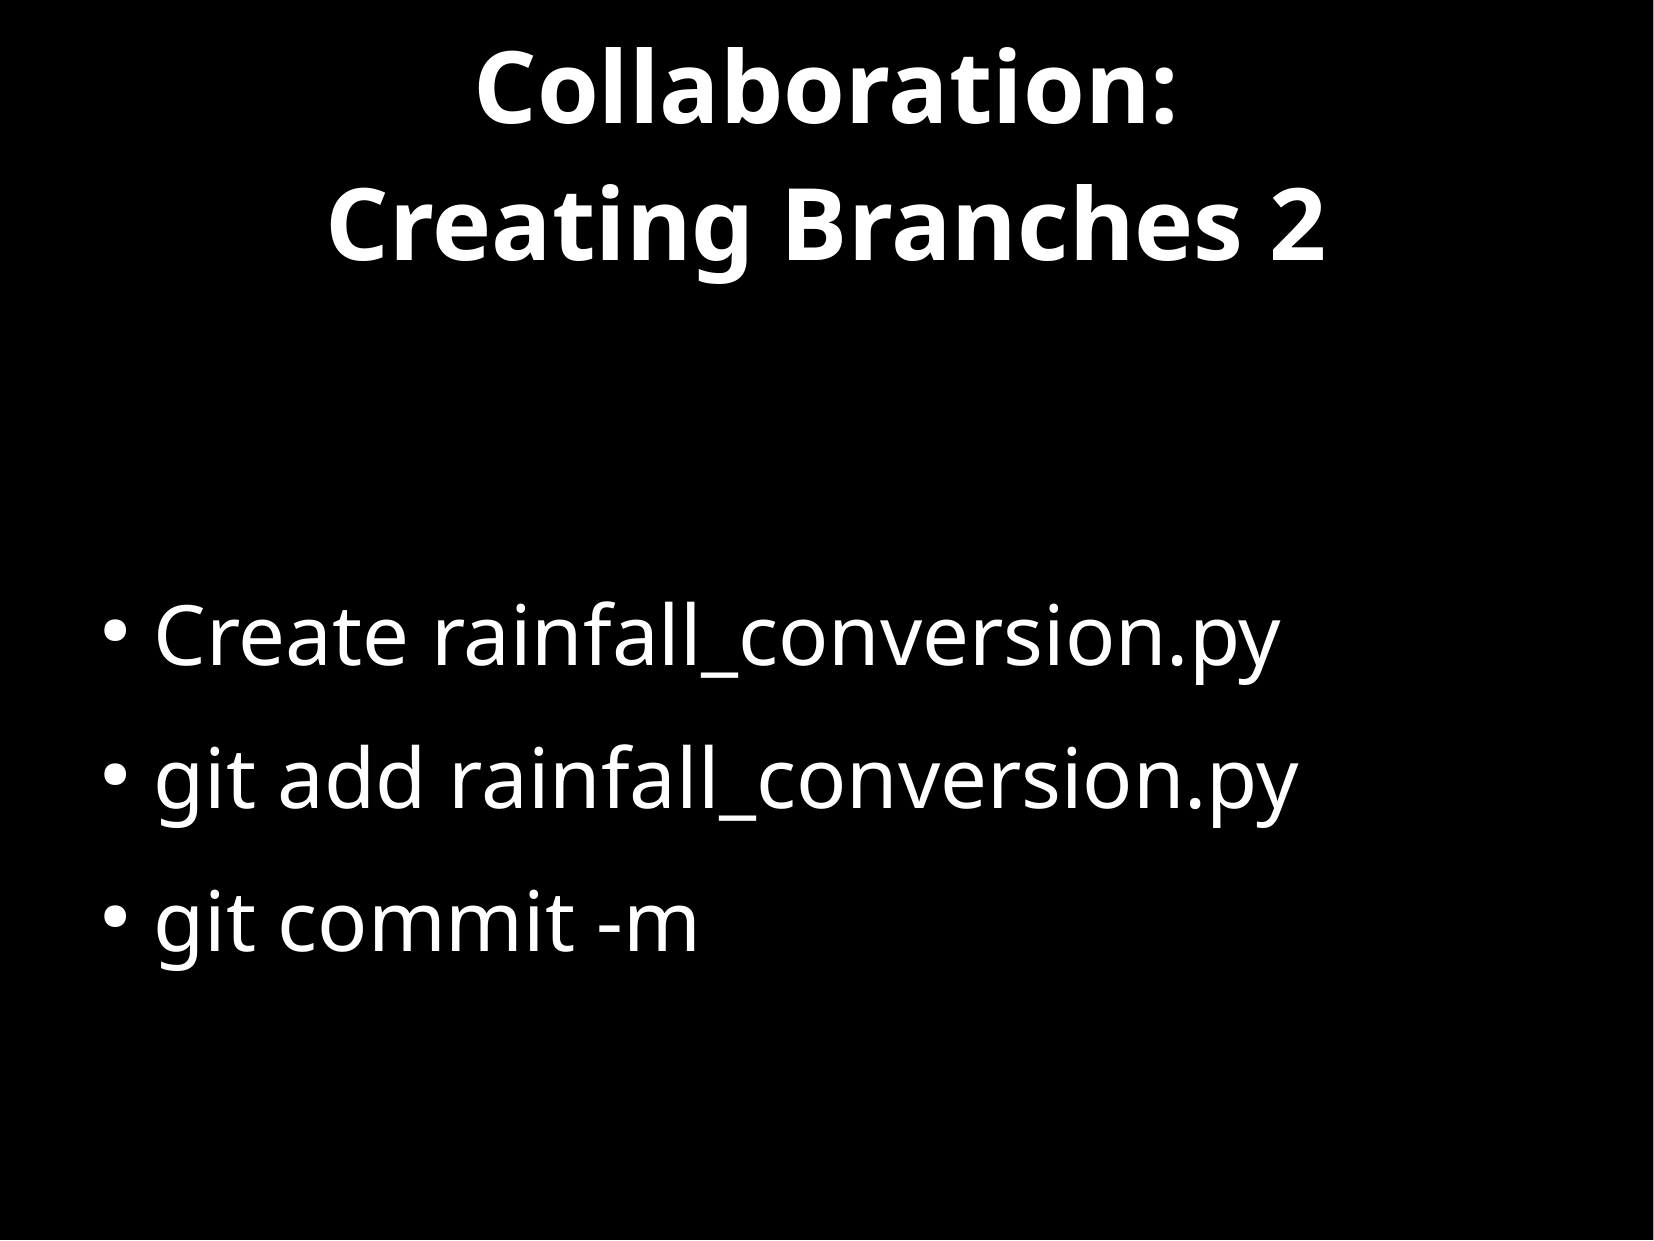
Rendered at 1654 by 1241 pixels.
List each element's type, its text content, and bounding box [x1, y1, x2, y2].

title Collaboration: Creating Branches 2 [82, 26, 1571, 280]
list Create rainfall_conversion.py git add rainfall_conversion.py git commit -m [82, 290, 1571, 1010]
